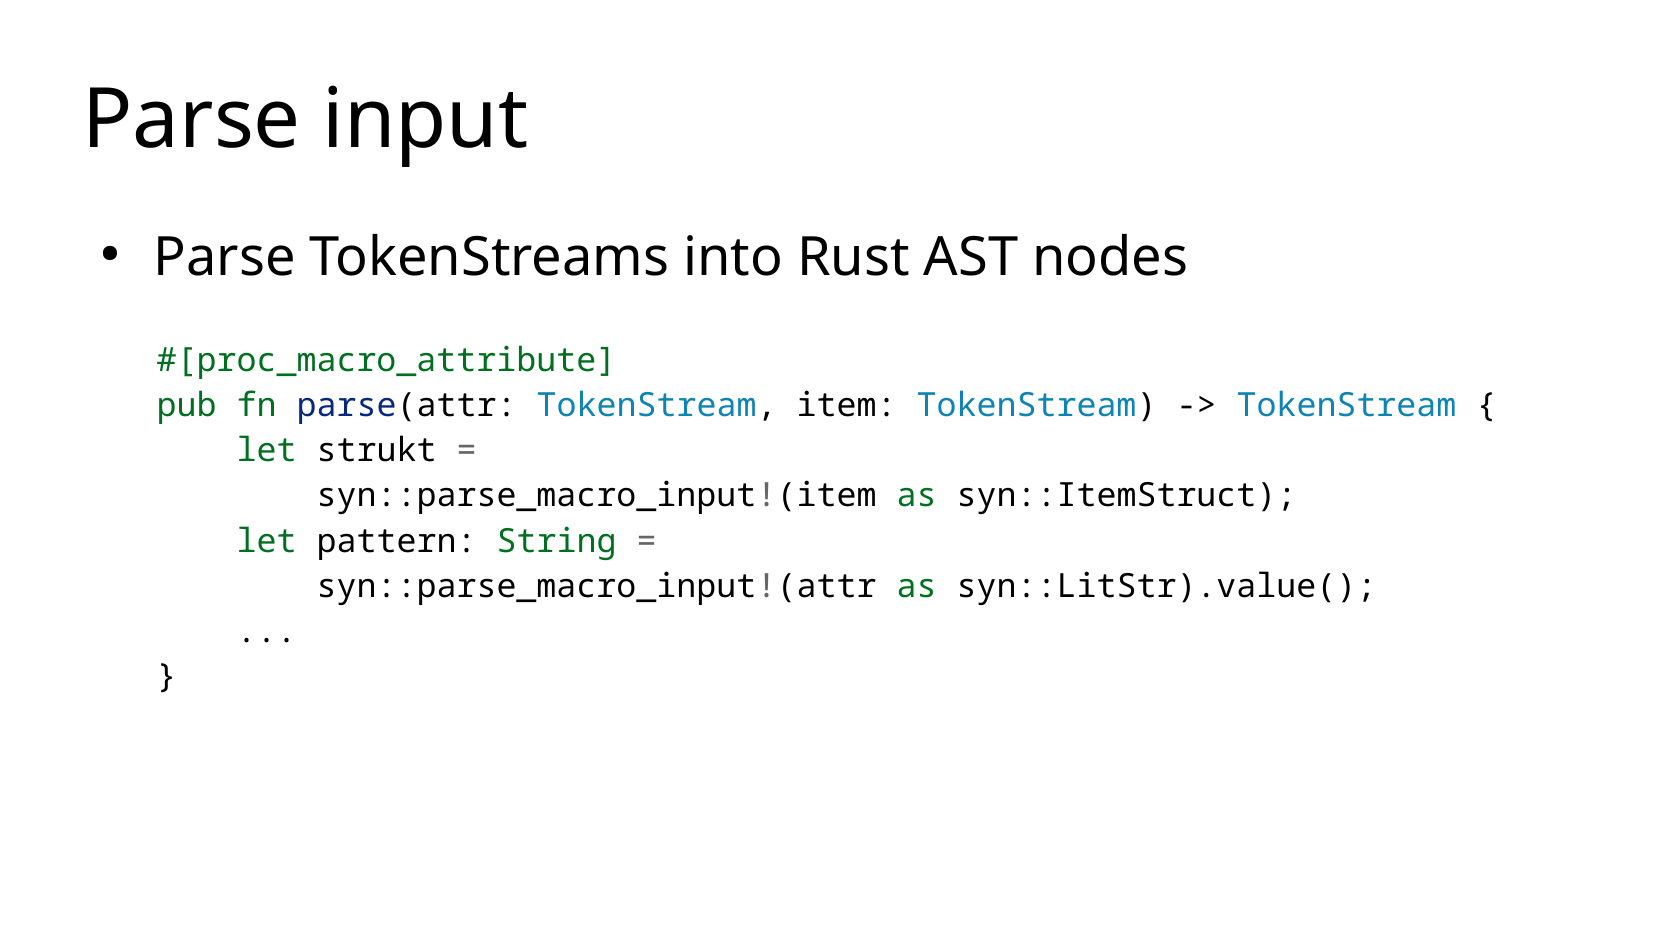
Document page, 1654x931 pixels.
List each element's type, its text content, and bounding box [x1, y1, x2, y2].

list Parse TokenStreams into Rust AST nodes [82, 217, 1571, 758]
text_box #[proc_macro_attribute] pub fn parse(attr: TokenStream, item: TokenStream) -> TokenStream { let strukt = syn::parse_macro_input!(item as syn::ItemStruct); let pattern: String = syn::parse_macro_input!(attr as syn::LitStr).value(); ... } [141, 328, 1545, 672]
title Parse input [82, 37, 1571, 193]
